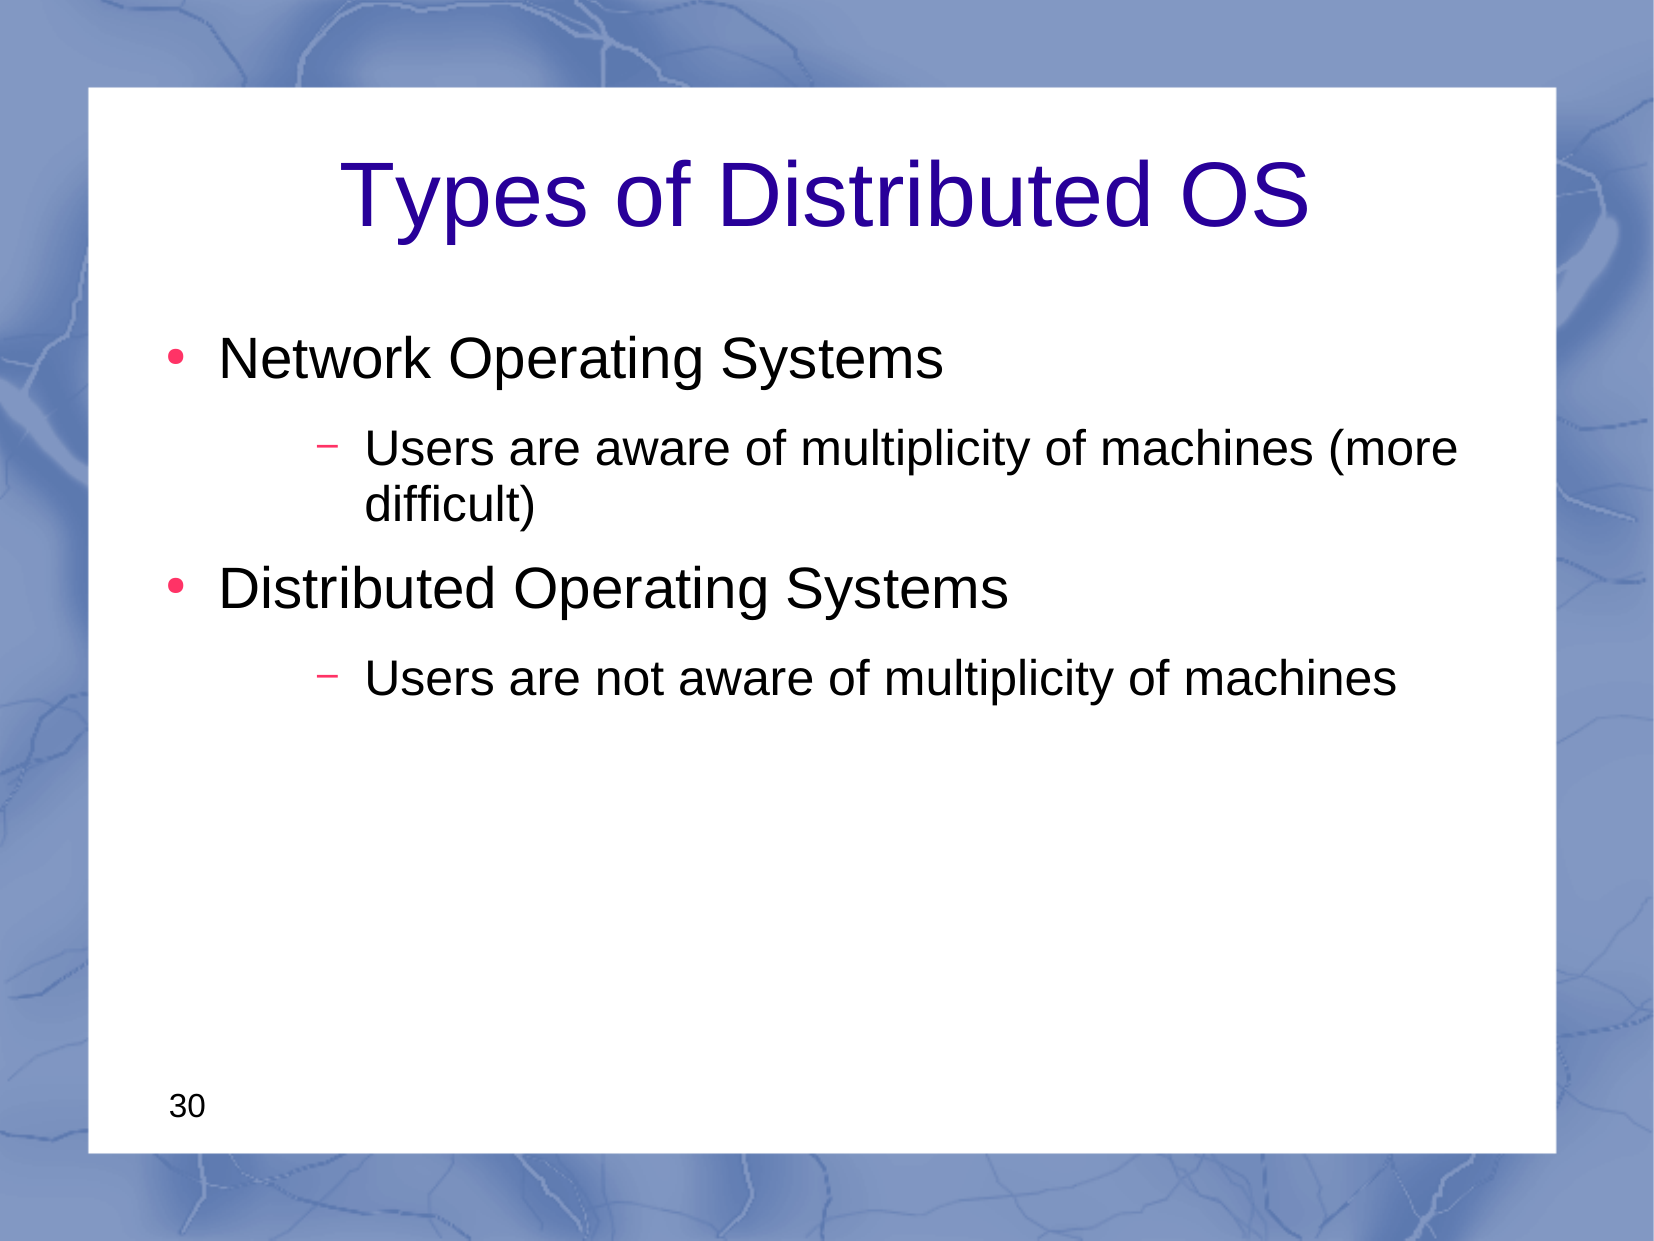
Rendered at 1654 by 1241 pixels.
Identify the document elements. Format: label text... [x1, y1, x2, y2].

title Types of Distributed OS [118, 90, 1536, 298]
list Network Operating Systems Users are aware of multiplicity of machines (more difficult) Distributed Operating Systems Users are not aware of multiplicity of machines [147, 325, 1506, 1045]
picture [0, 0, 1654, 1241]
